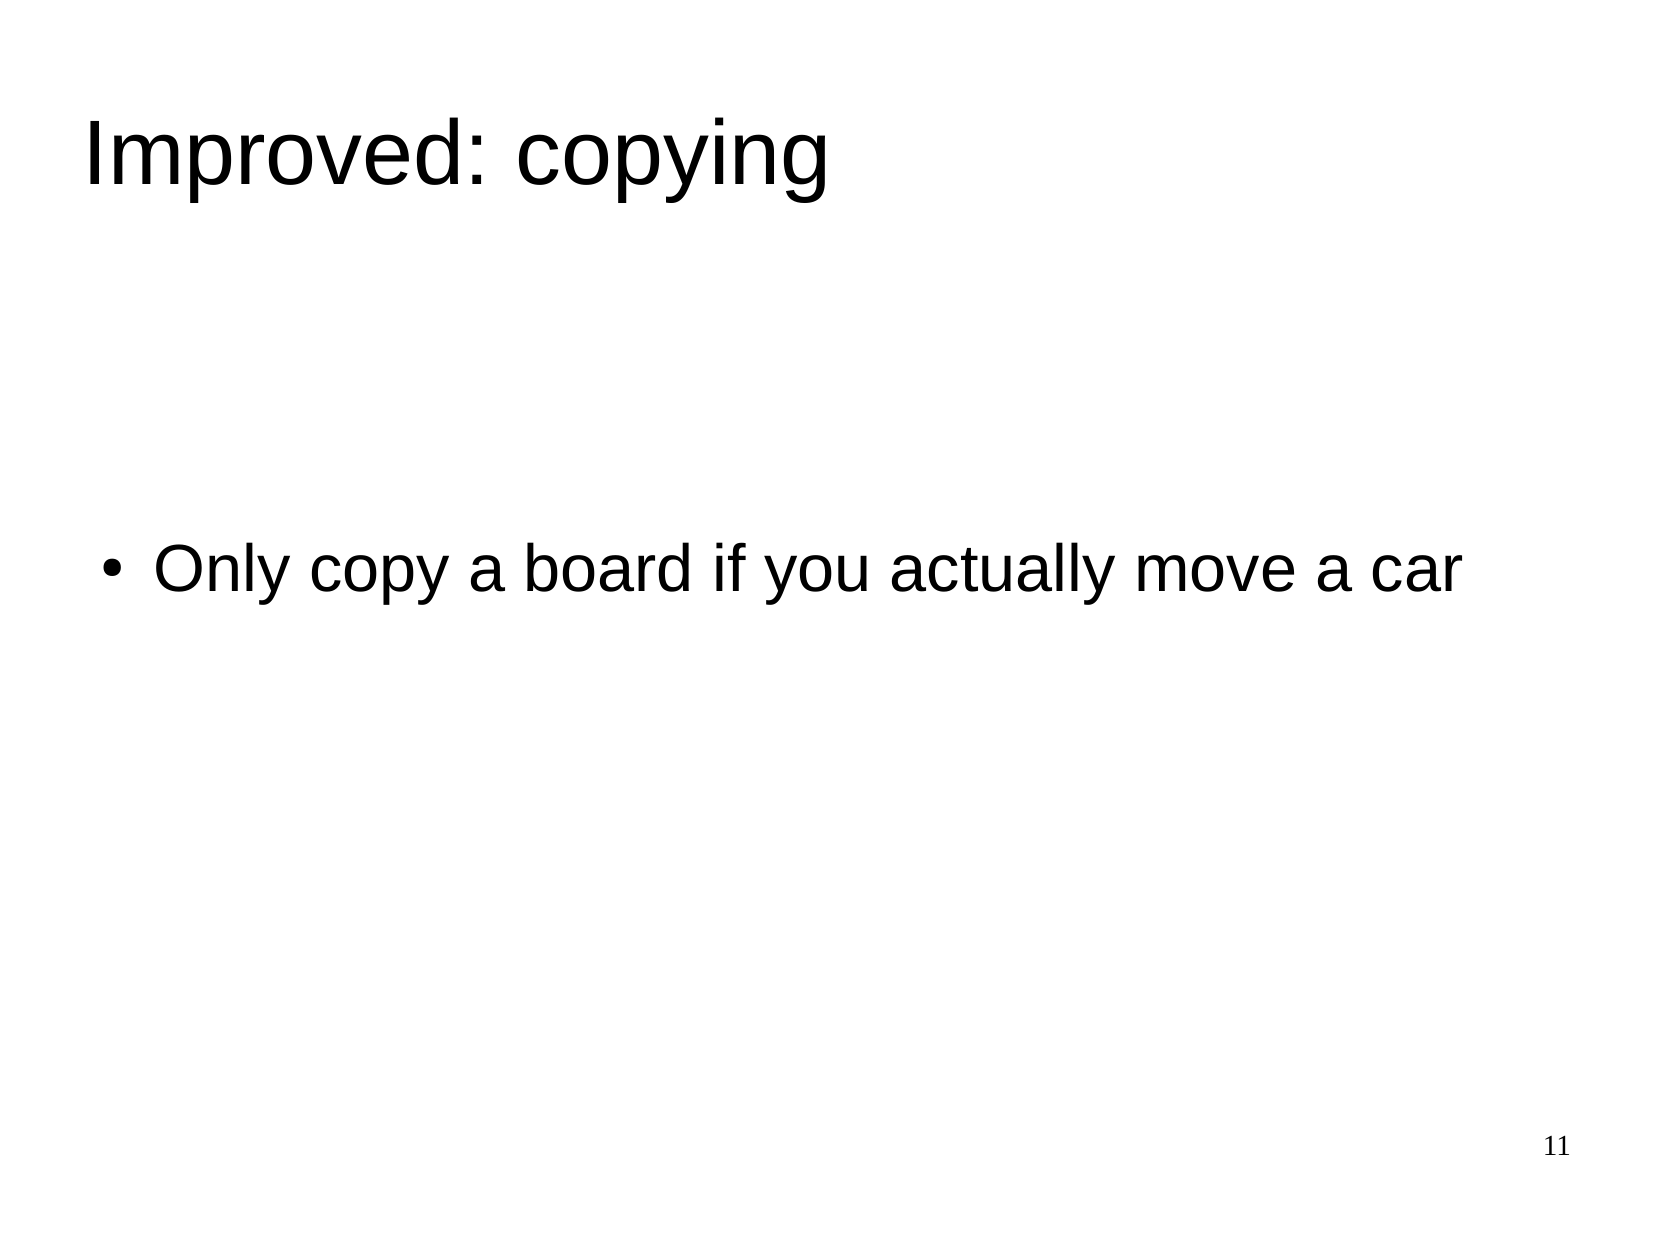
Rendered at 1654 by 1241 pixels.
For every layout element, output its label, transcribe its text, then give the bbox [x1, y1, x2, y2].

title Improved: copying [82, 49, 1571, 257]
list Only copy a board if you actually move a car [82, 531, 1571, 1080]
